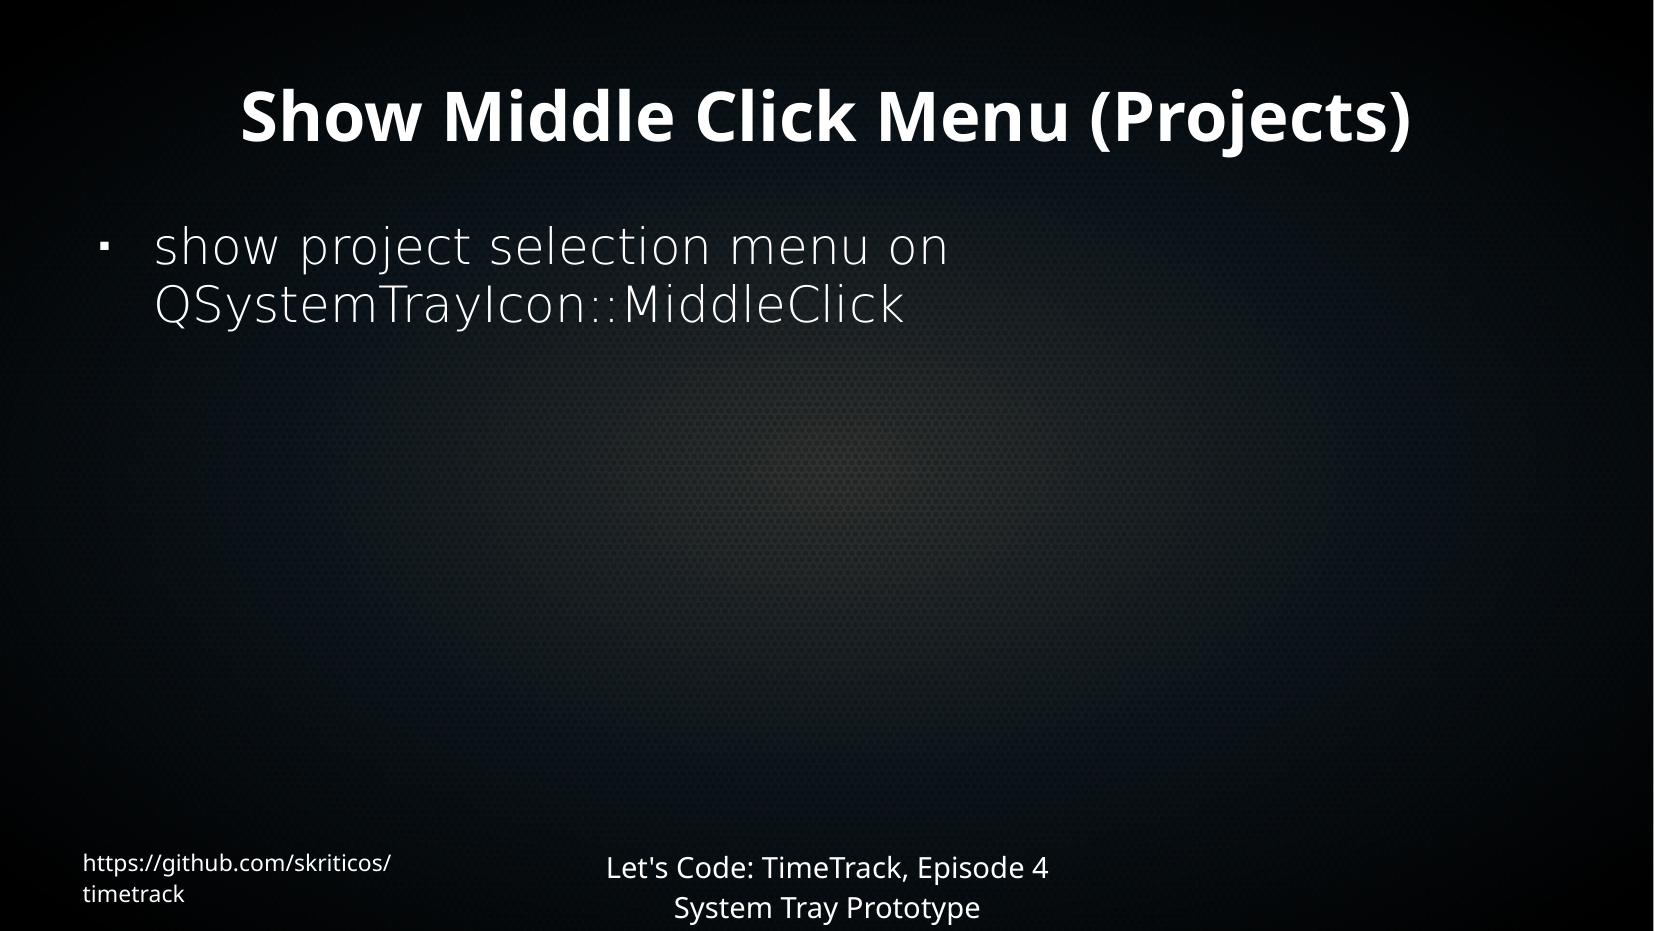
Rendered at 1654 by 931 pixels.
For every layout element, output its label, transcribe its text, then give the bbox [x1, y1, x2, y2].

list show project selection menu on QSystemTrayIcon::MiddleClick [82, 217, 1538, 758]
title Show Middle Click Menu (Projects) [82, 37, 1571, 193]
picture [0, 0, 1654, 931]
